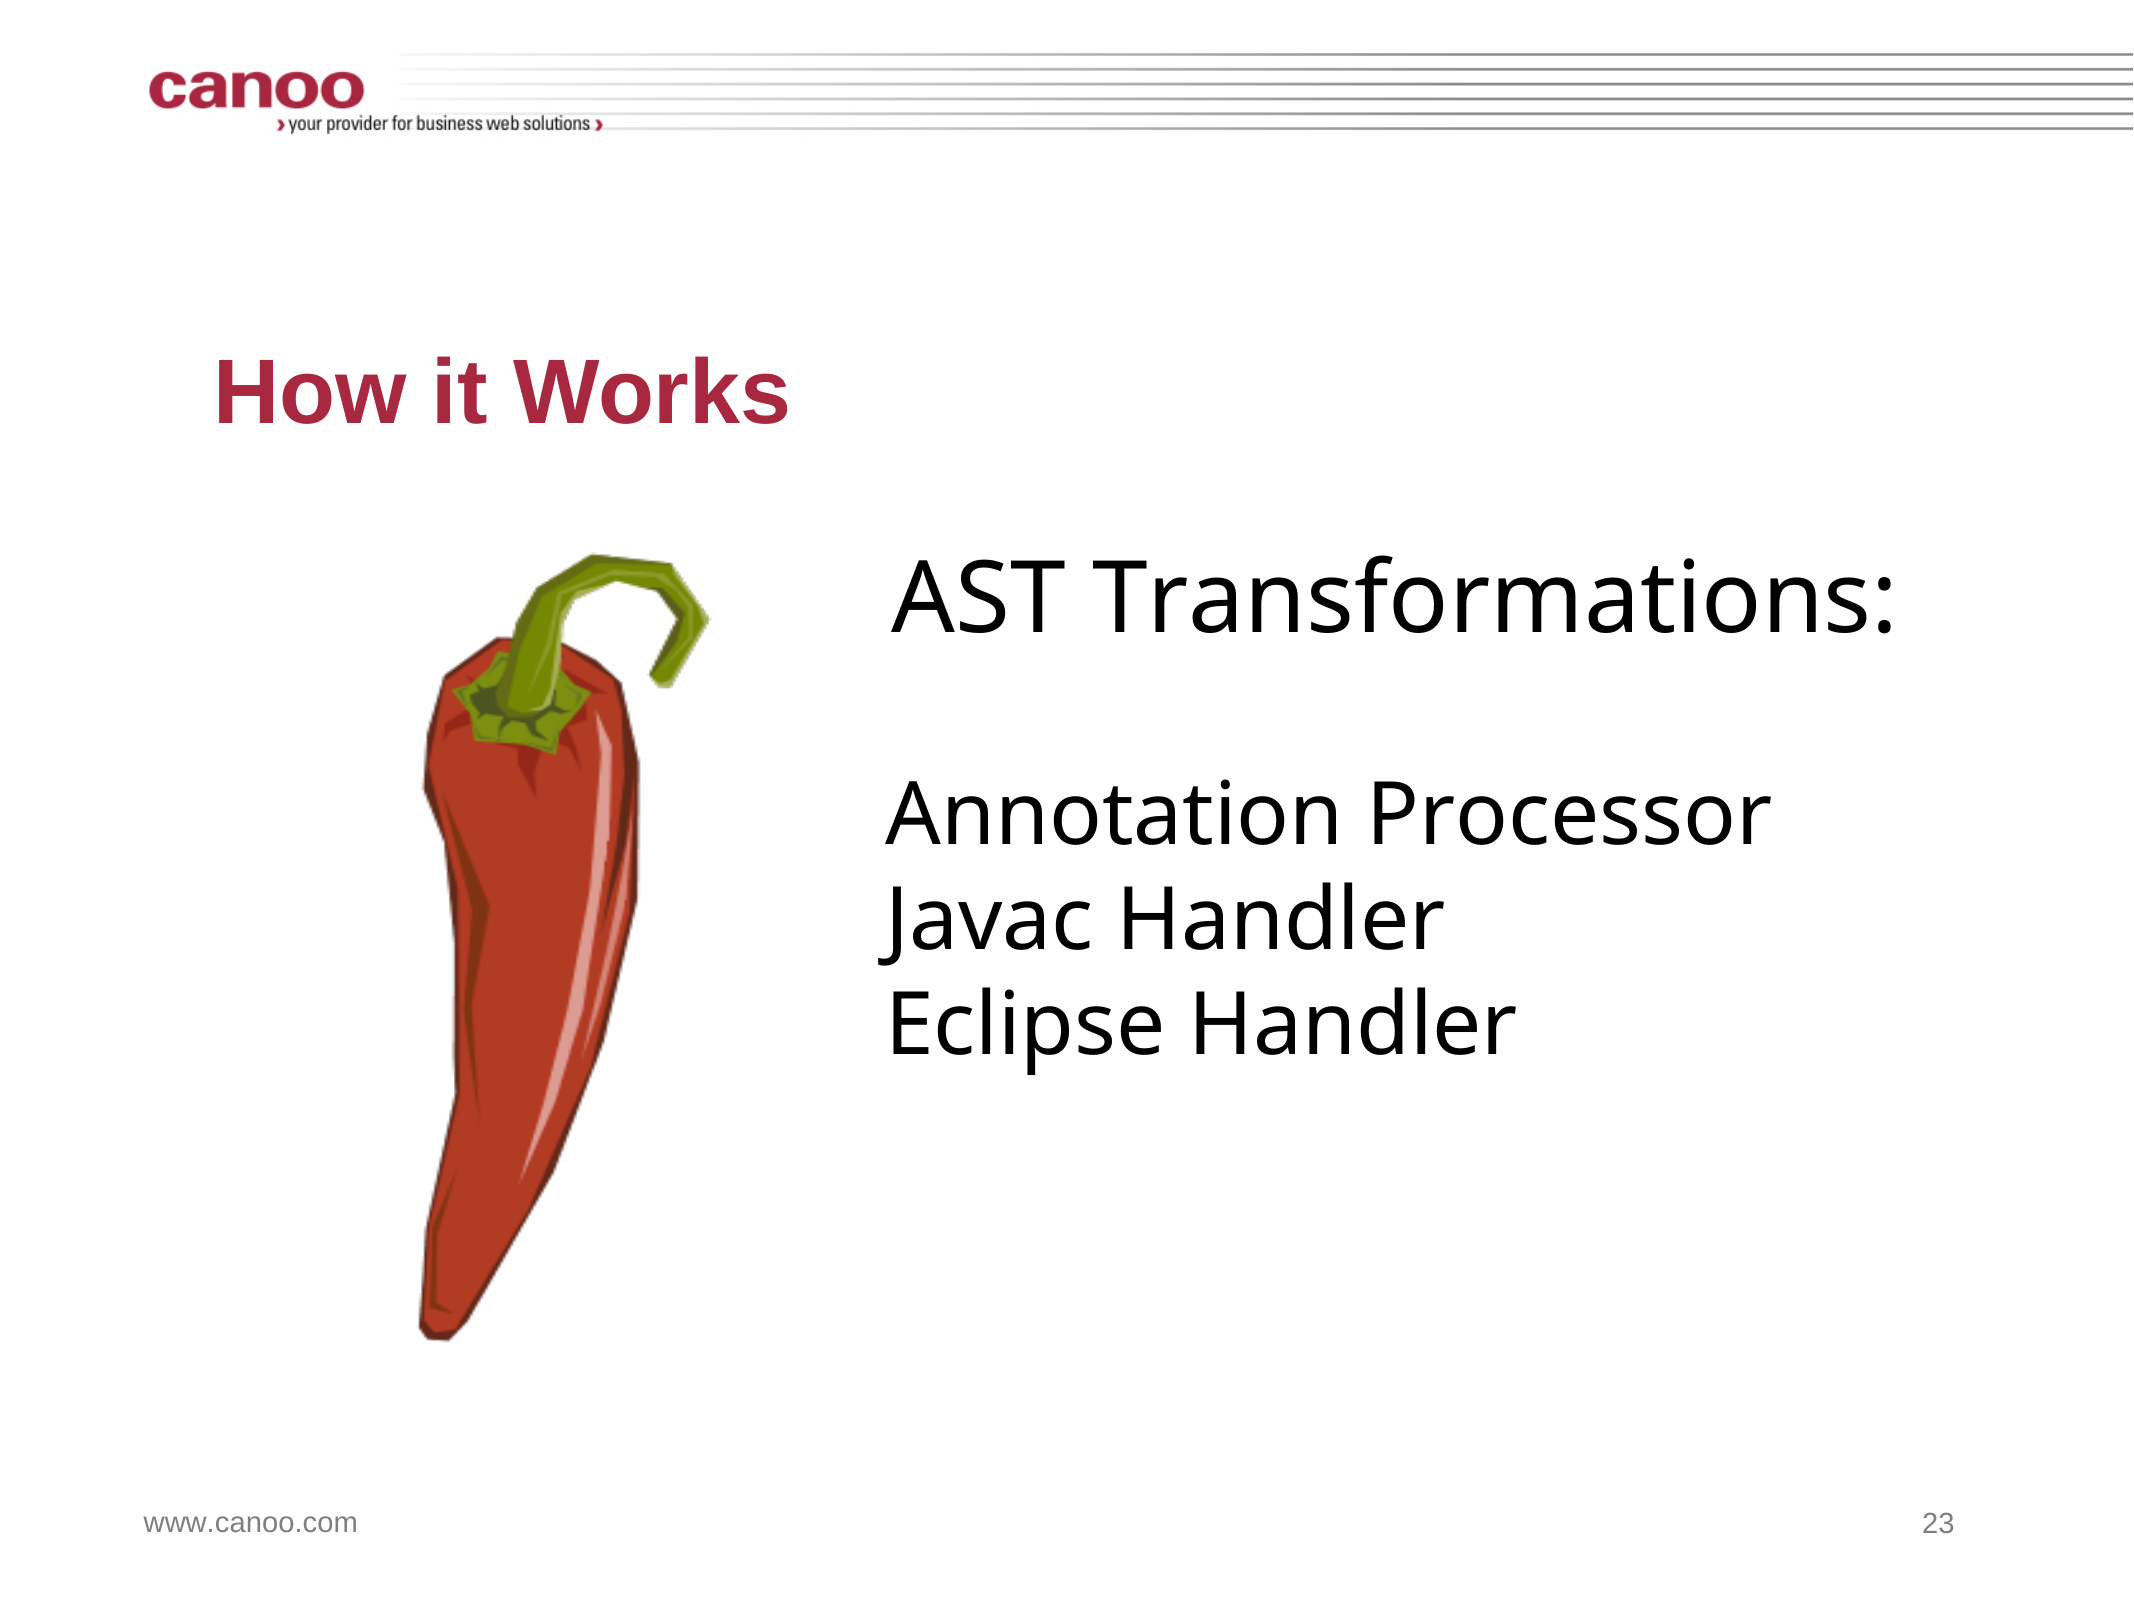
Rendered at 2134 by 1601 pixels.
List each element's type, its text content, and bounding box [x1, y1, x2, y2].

picture [0, 21, 2134, 188]
picture [382, 535, 747, 1361]
text_box <number> [1912, 1496, 1965, 1547]
text_box AST Transformations: Annotation Processor Javac Handler Eclipse Handler [825, 525, 2057, 1418]
title How it Works [204, 220, 2020, 451]
